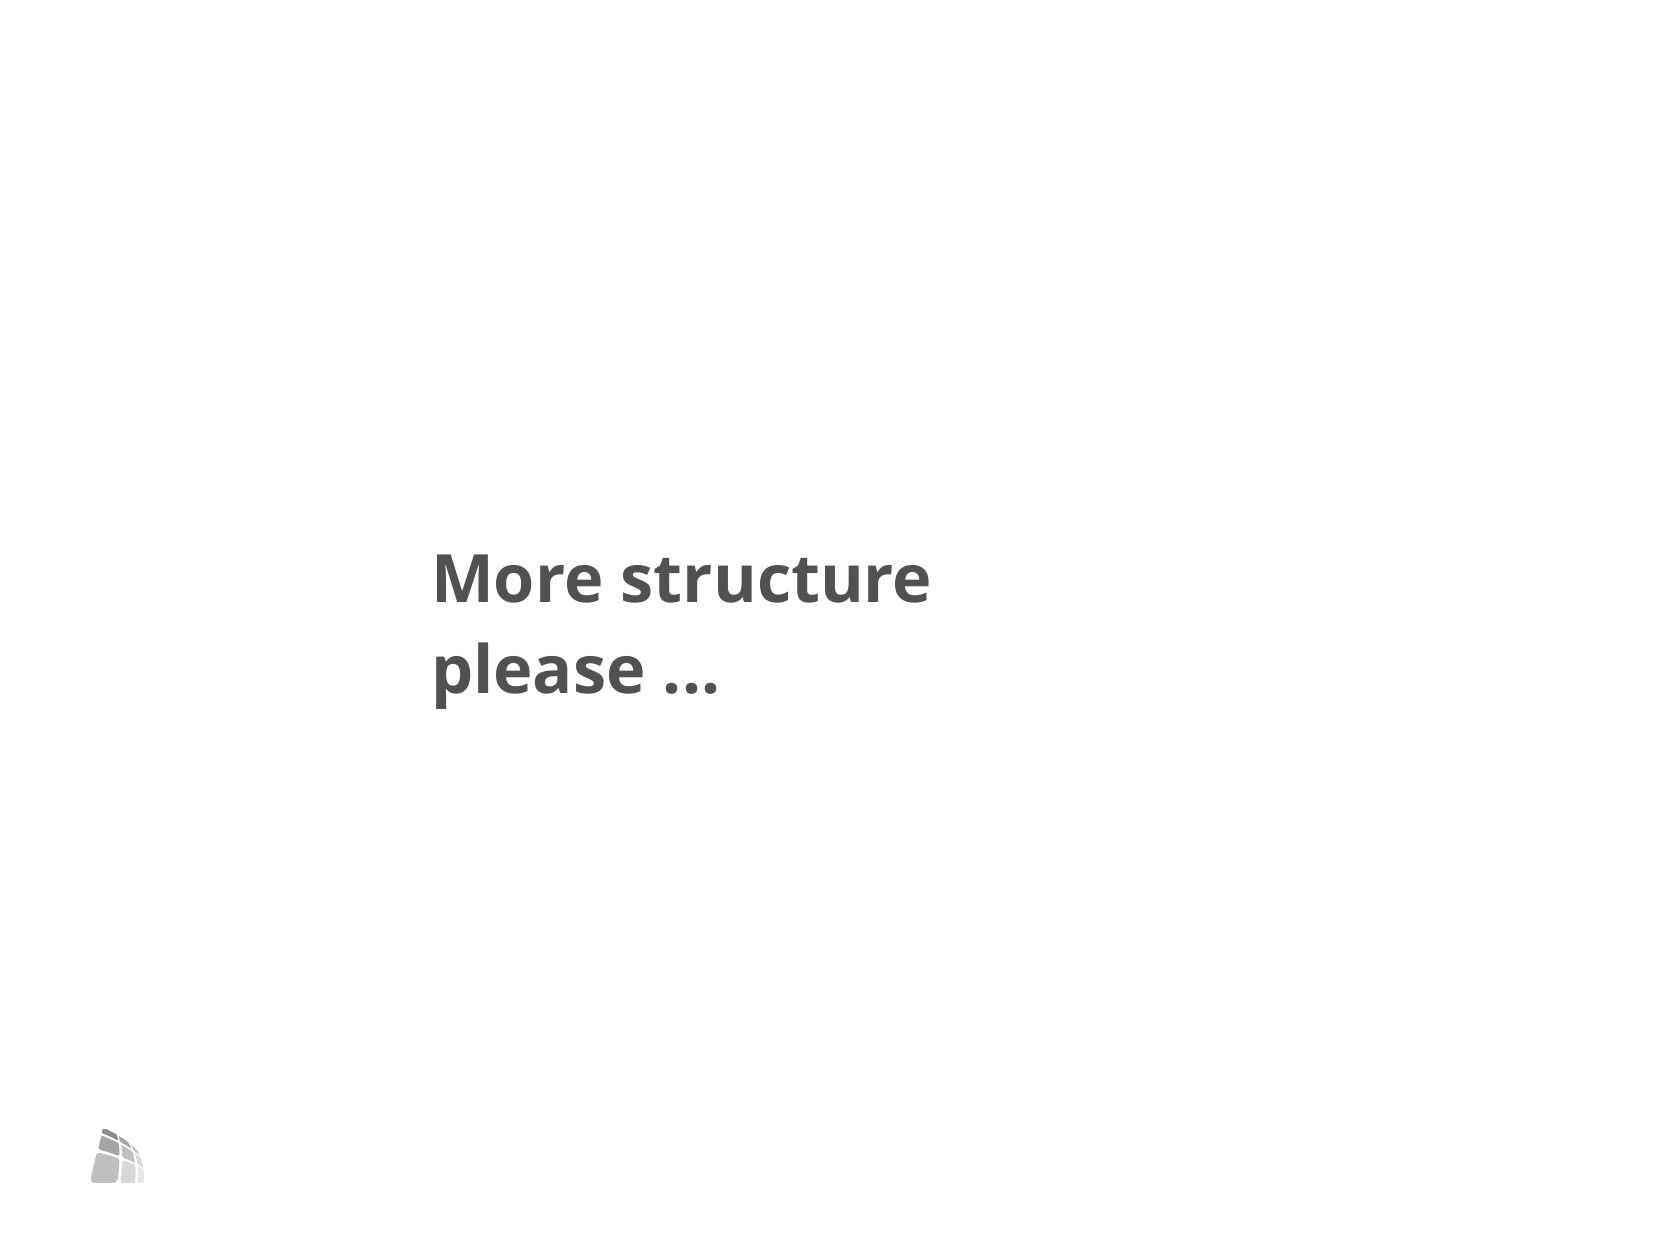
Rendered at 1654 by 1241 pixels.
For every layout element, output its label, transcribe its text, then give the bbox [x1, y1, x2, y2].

title More structure please ... [431, 531, 1235, 621]
picture [82, 1129, 144, 1183]
